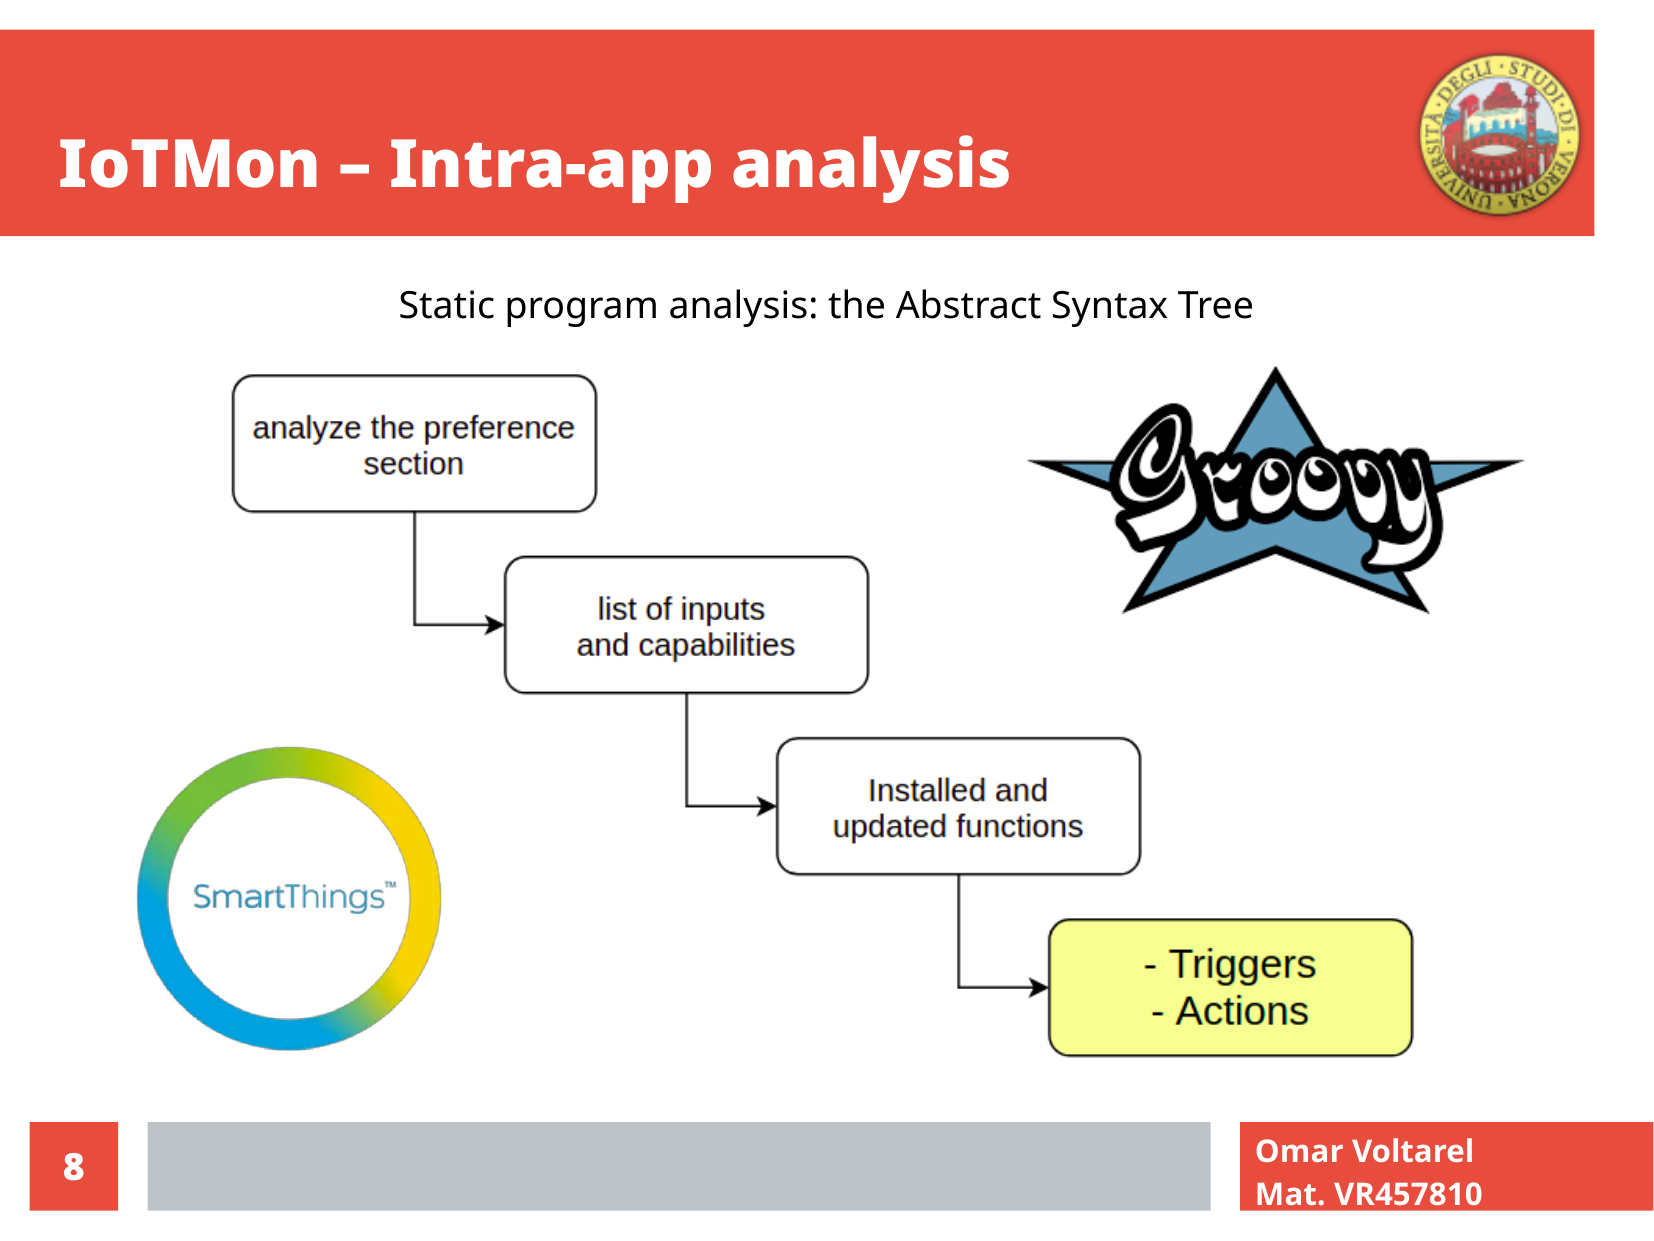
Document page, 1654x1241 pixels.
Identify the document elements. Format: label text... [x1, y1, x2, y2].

picture [121, 366, 1525, 1075]
picture [1393, 23, 1619, 249]
title IoTMon – Intra-app analysis [59, 59, 1393, 207]
text_box Static program analysis: the Abstract Syntax Tree [118, 271, 1536, 374]
text_box Omar Voltarel Mat. VR457810 [1240, 1122, 1607, 1210]
